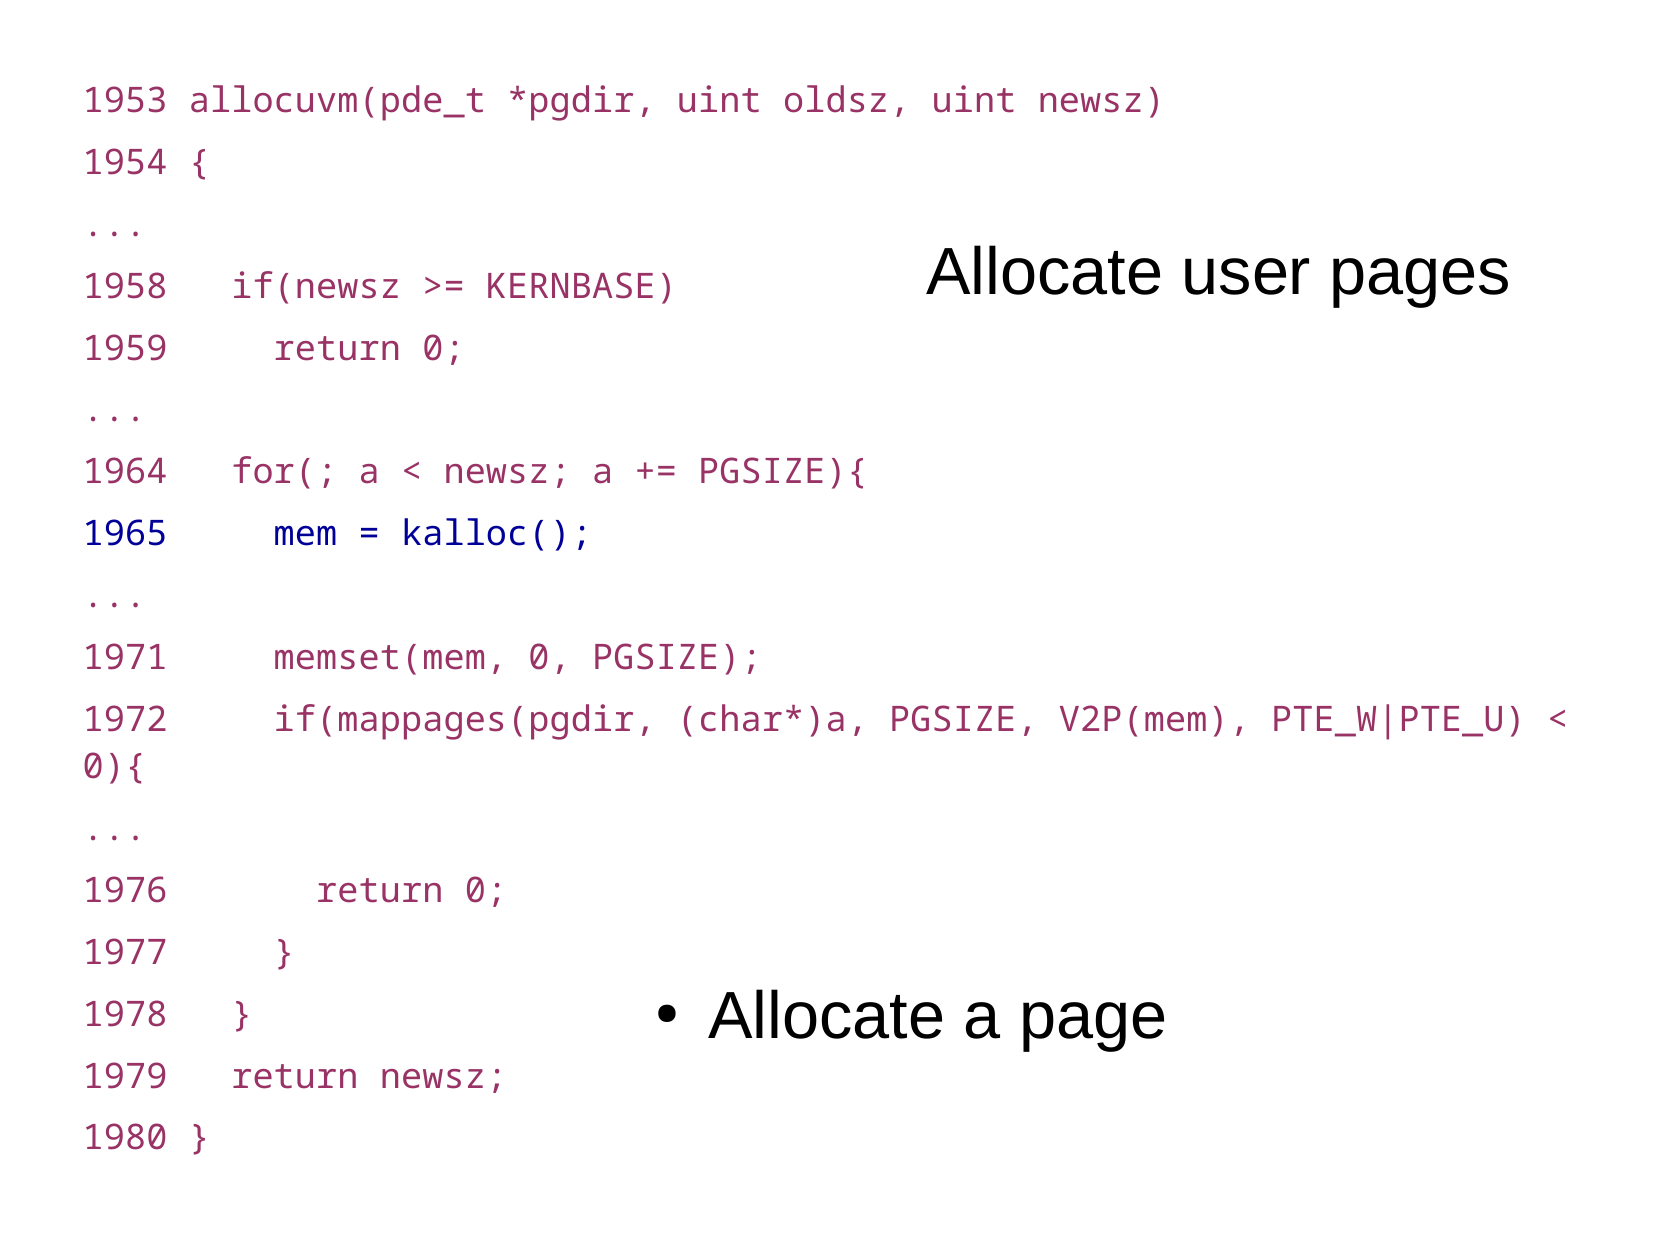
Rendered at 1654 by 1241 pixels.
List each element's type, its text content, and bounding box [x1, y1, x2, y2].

title Allocate user pages [825, 167, 1613, 376]
list 1953 allocuvm(pde_t *pgdir, uint oldsz, uint newsz) 1954 { ... 1958 if(newsz >= KERNBASE) 1959 return 0; ... 1964 for(; a < newsz; a += PGSIZE){ 1965 mem = kalloc(); ... 1971 memset(mem, 0, PGSIZE); 1972 if(mappages(pgdir, (char*)a, PGSIZE, V2P(mem), PTE_W|PTE_U) < 0){ ... 1976 return 0; 1977 } 1978 } 1979 return newsz; 1980 } [82, 75, 1571, 1163]
list Allocate a page [637, 978, 1530, 1126]
